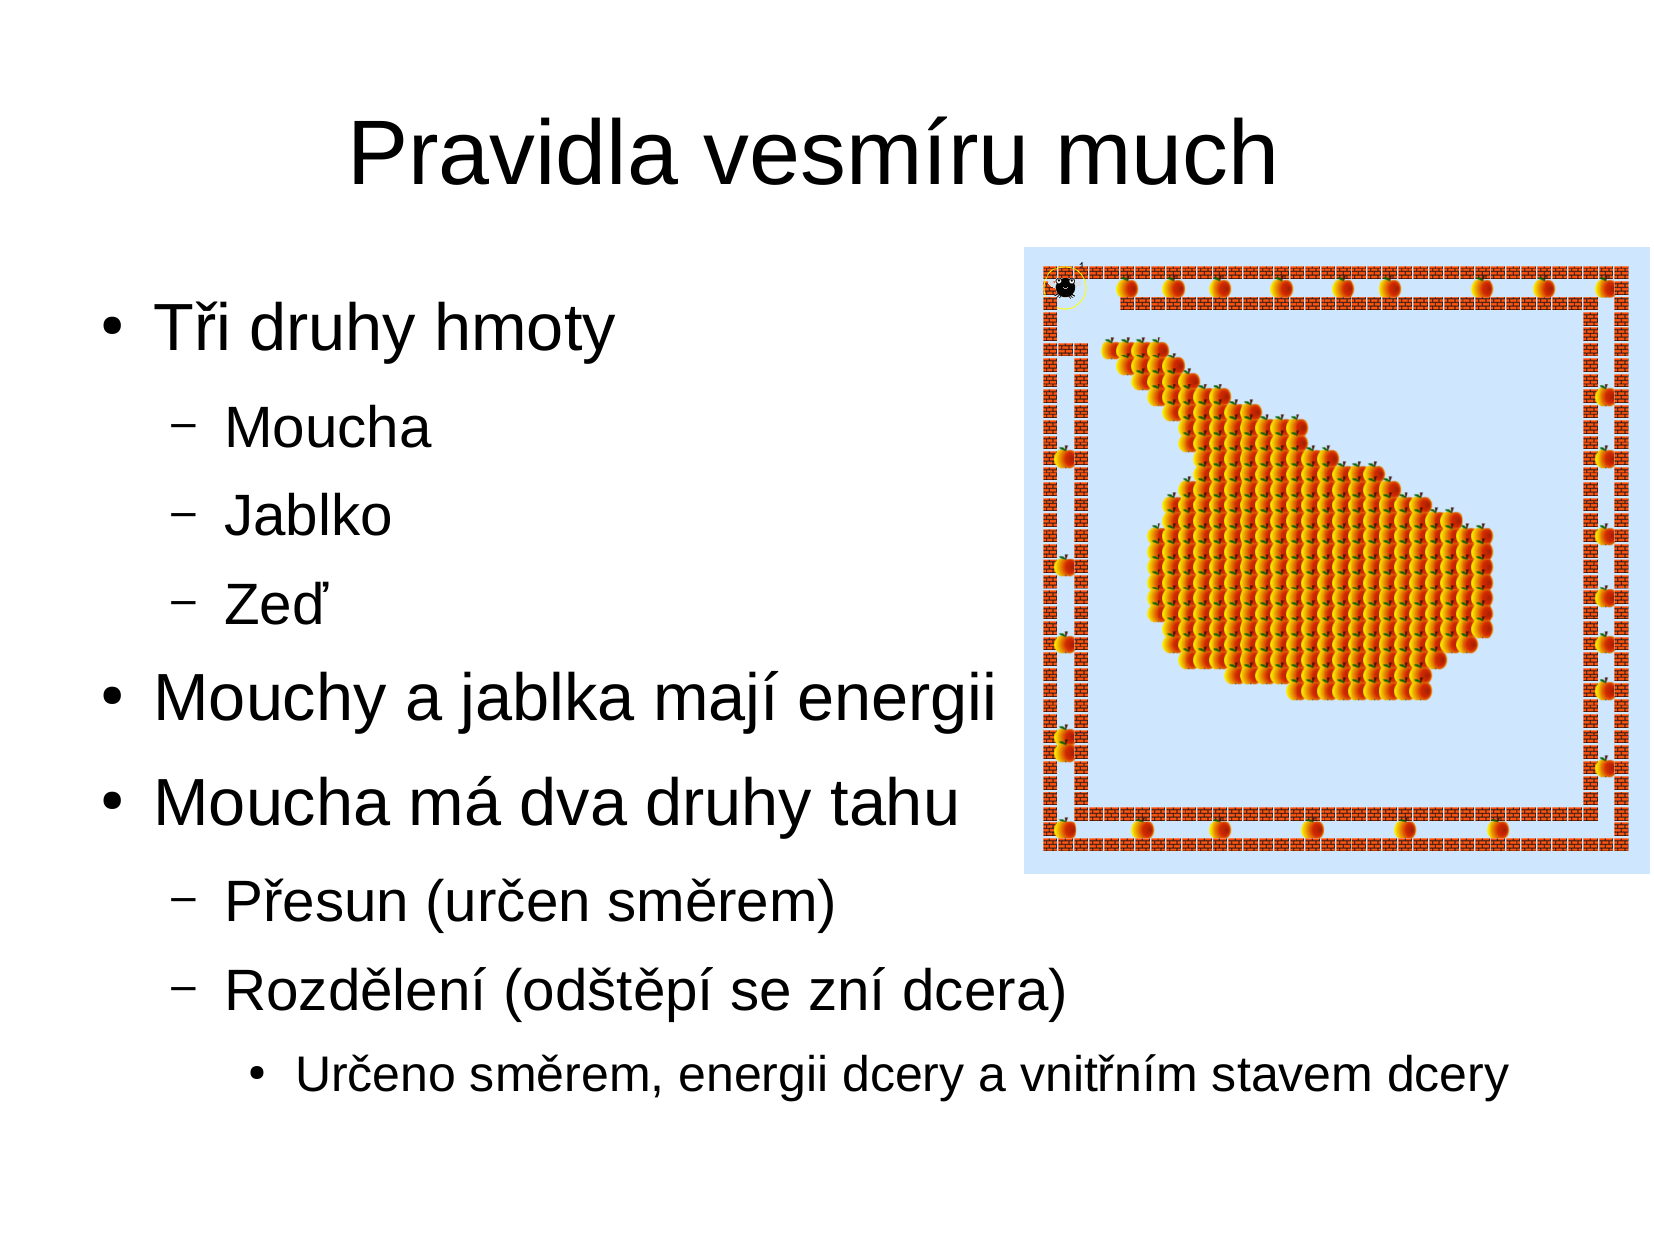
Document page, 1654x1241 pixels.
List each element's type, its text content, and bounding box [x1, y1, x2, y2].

list Tři druhy hmoty Moucha Jablko Zeď Mouchy a jablka mají energii Moucha má dva druhy tahu Přesun (určen směrem) Rozdělení (odštěpí se zní dcera) Určeno směrem, energii dcery a vnitřním stavem dcery [82, 290, 1538, 1201]
picture [1020, 239, 1654, 880]
title Pravidla vesmíru much [82, 49, 1571, 257]
